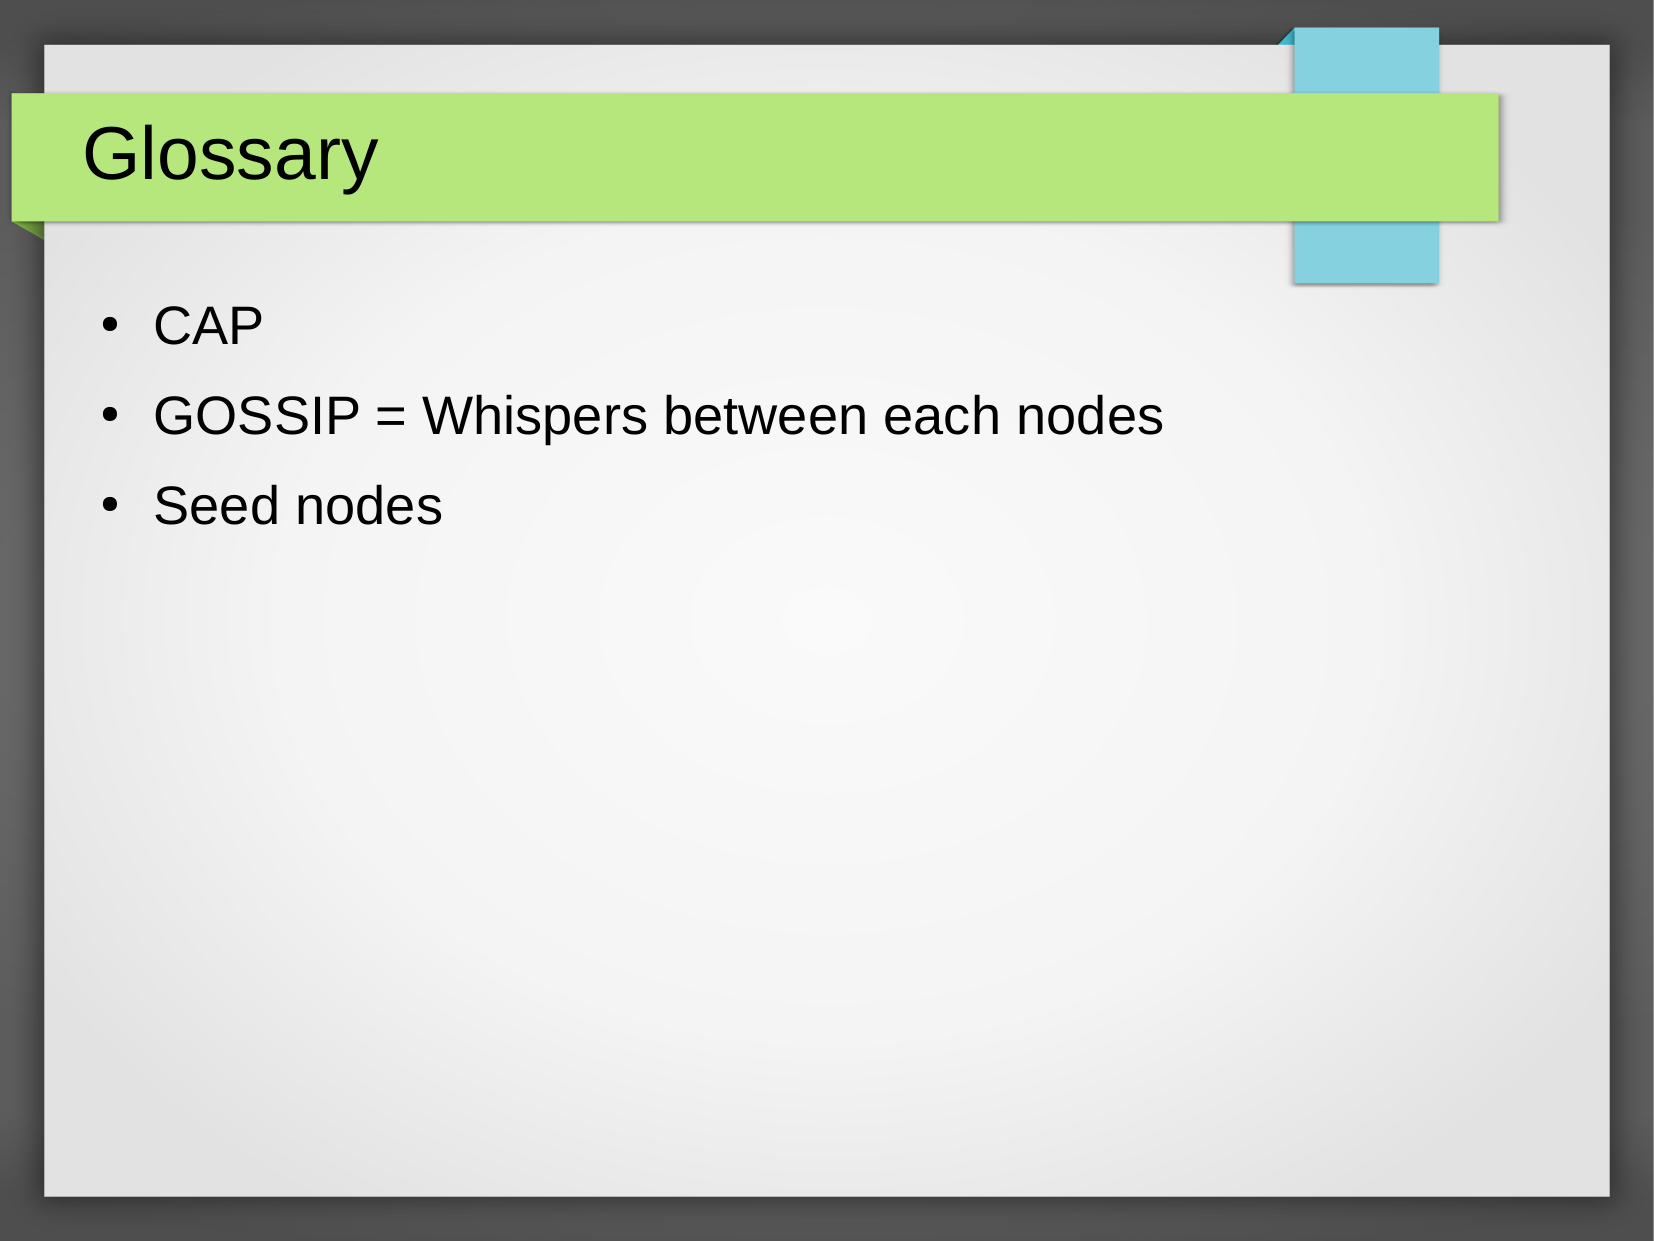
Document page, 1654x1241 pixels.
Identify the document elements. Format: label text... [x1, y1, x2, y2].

list CAP GOSSIP = Whispers between each nodes Seed nodes [82, 295, 1571, 1015]
title Glossary [82, 94, 1264, 213]
picture [0, 0, 1654, 1241]
